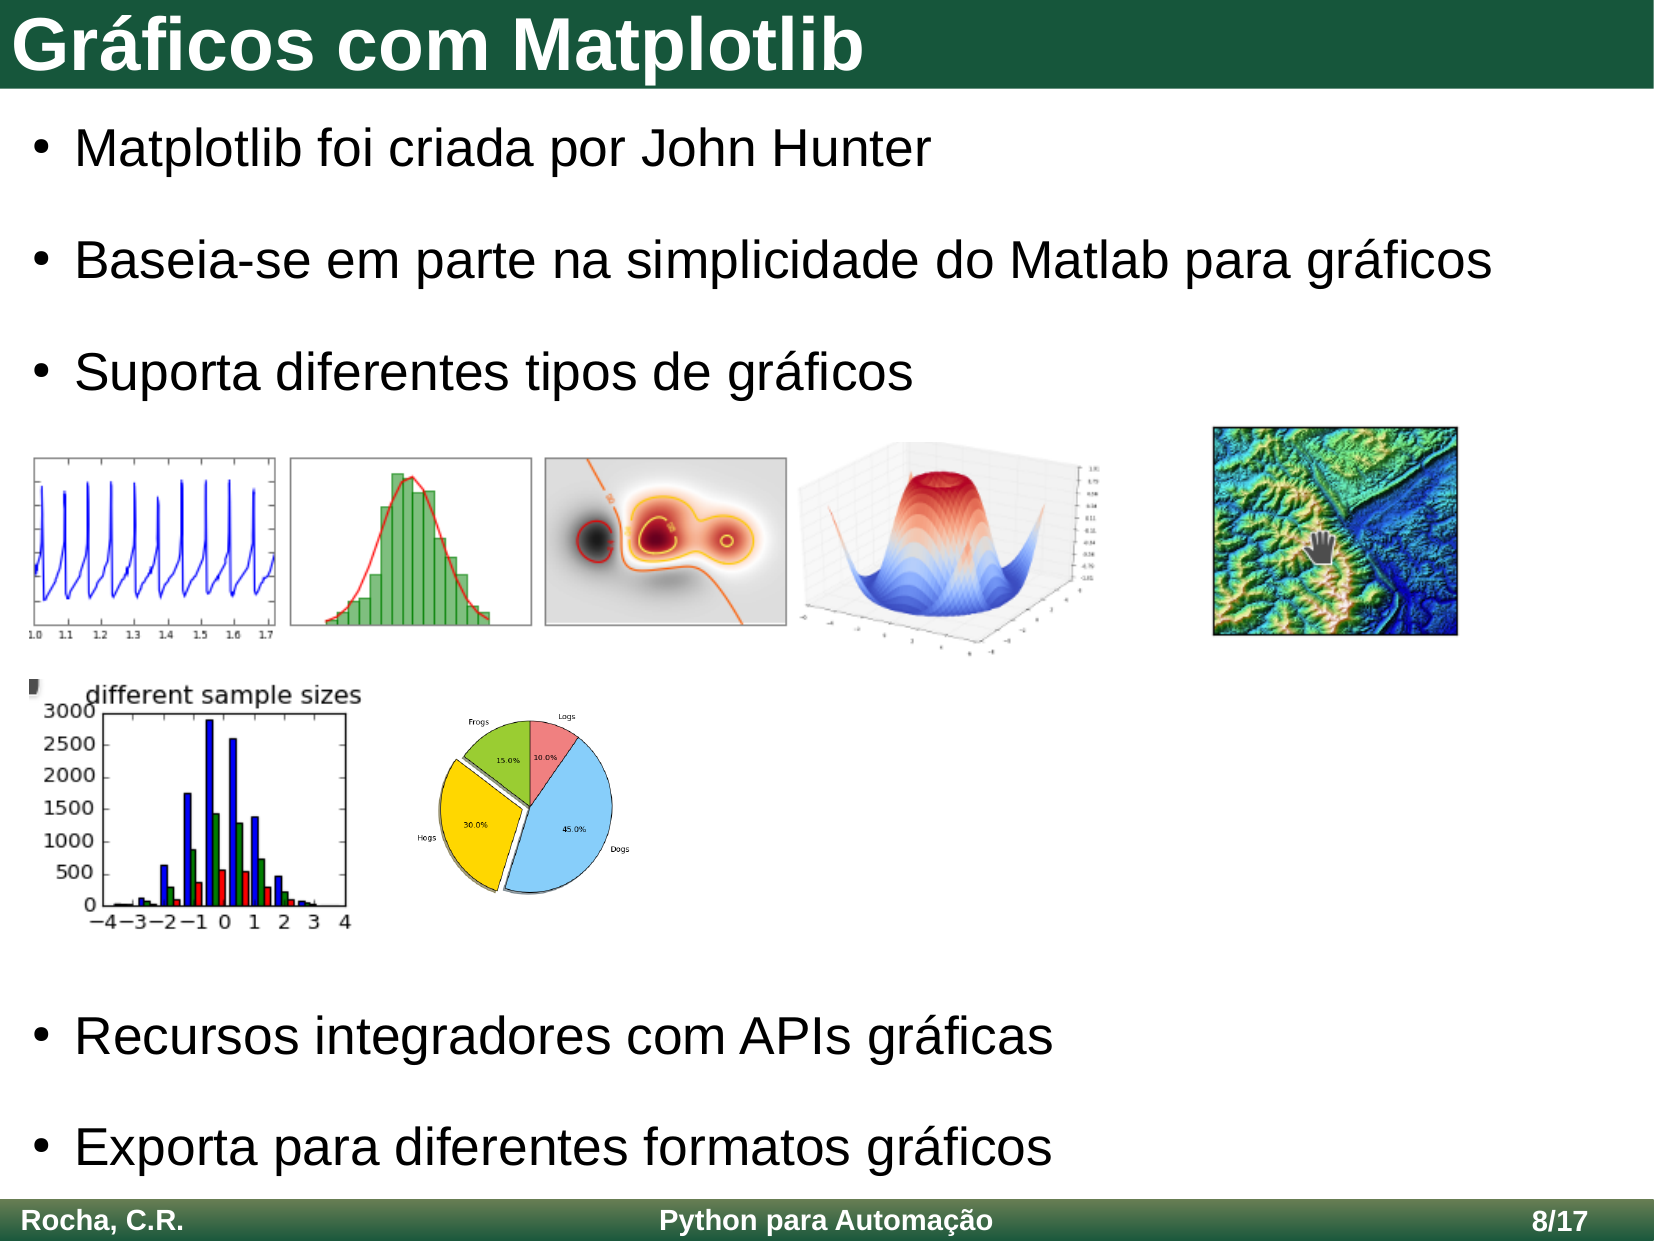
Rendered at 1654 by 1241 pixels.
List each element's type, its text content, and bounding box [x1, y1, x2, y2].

picture [29, 679, 364, 940]
picture [397, 699, 650, 916]
title Gráficos com Matplotlib [11, 0, 1625, 89]
picture [1196, 413, 1477, 650]
picture [29, 442, 1103, 661]
list Matplotlib foi criada por John Hunter Baseia-se em parte na simplicidade do Matlab para gráficos Suporta diferentes tipos de gráficos Recursos integradores com APIs gráficas Exporta para diferentes formatos gráficos [17, 118, 1625, 1182]
